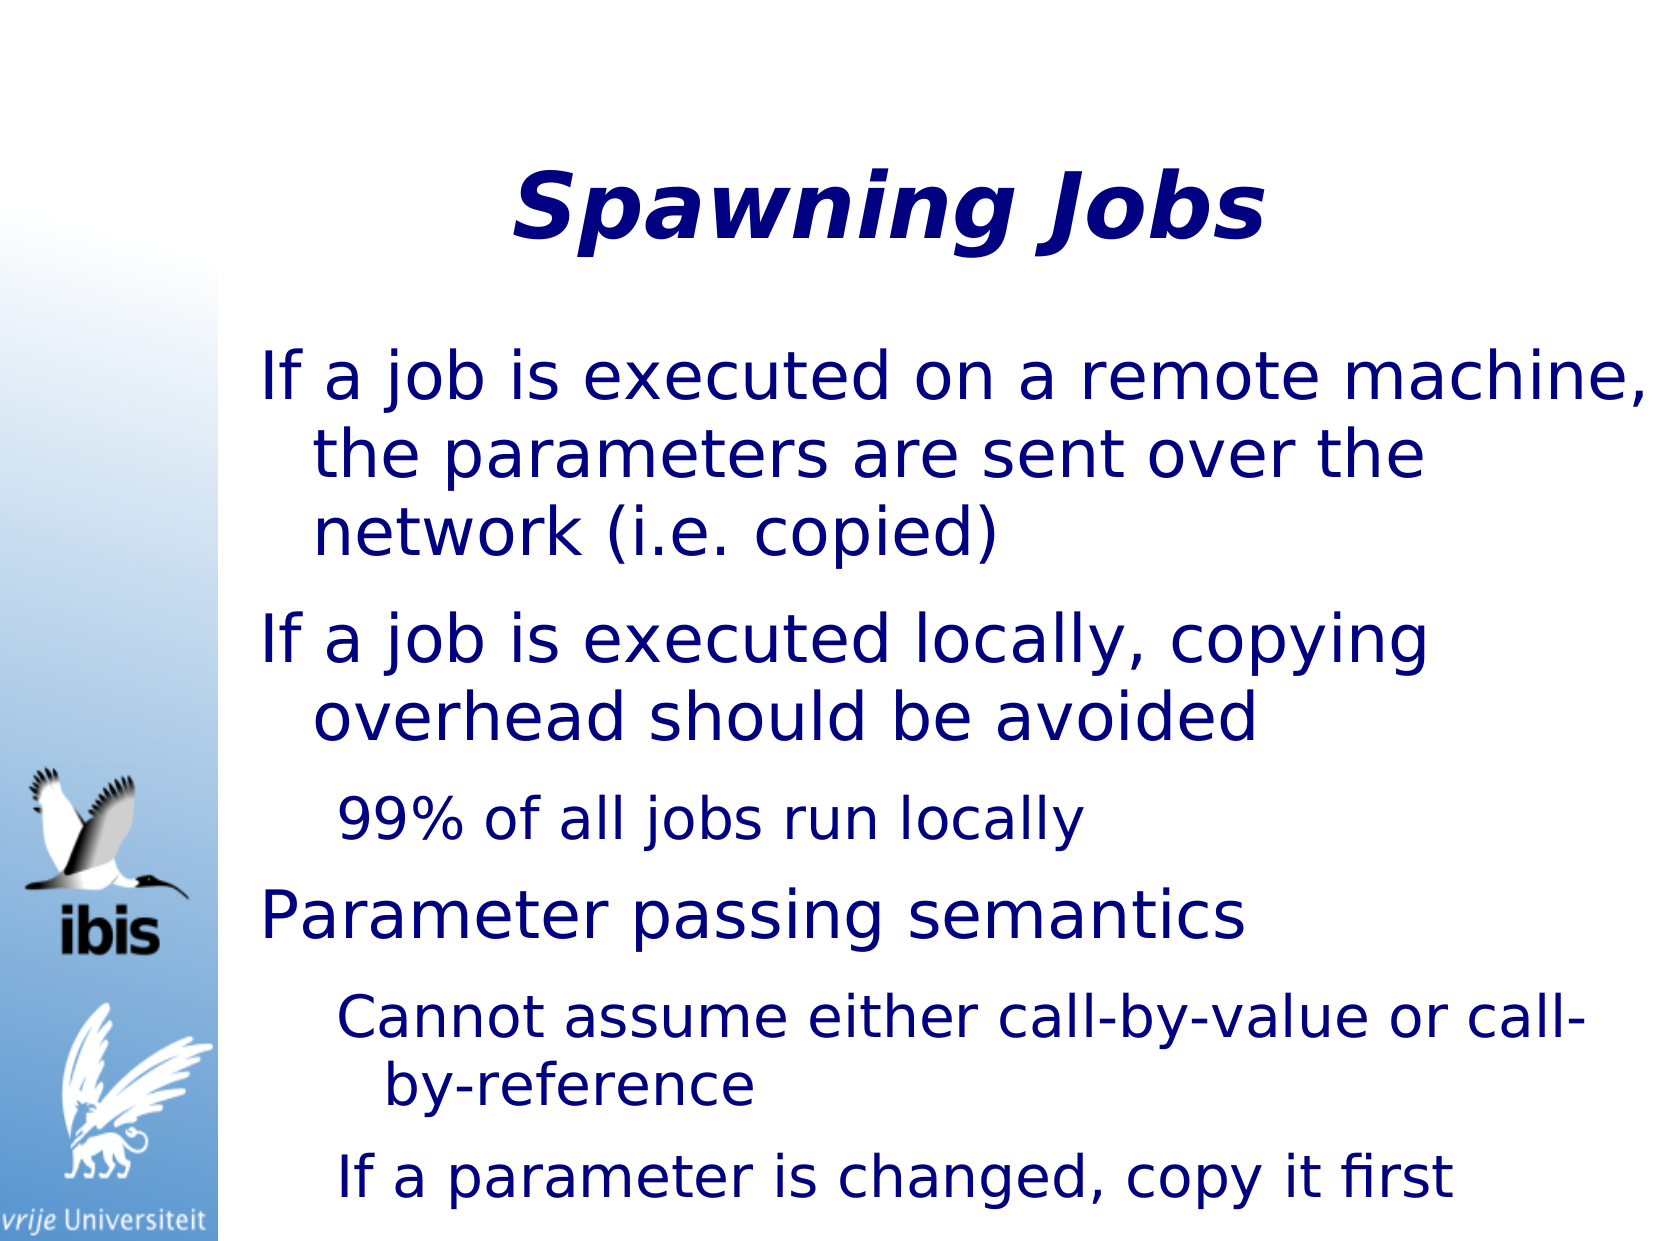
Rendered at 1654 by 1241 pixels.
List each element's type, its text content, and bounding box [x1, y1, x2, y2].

title Spawning Jobs [248, 102, 1534, 310]
picture [0, 0, 218, 1241]
list If a job is executed on a remote machine, the parameters are sent over the network (i.e. copied) If a job is executed locally, copying overhead should be avoided 99% of all jobs run locally Parameter passing semantics Cannot assume either call-by-value or call-by-reference If a parameter is changed, copy it first [241, 337, 1654, 1211]
